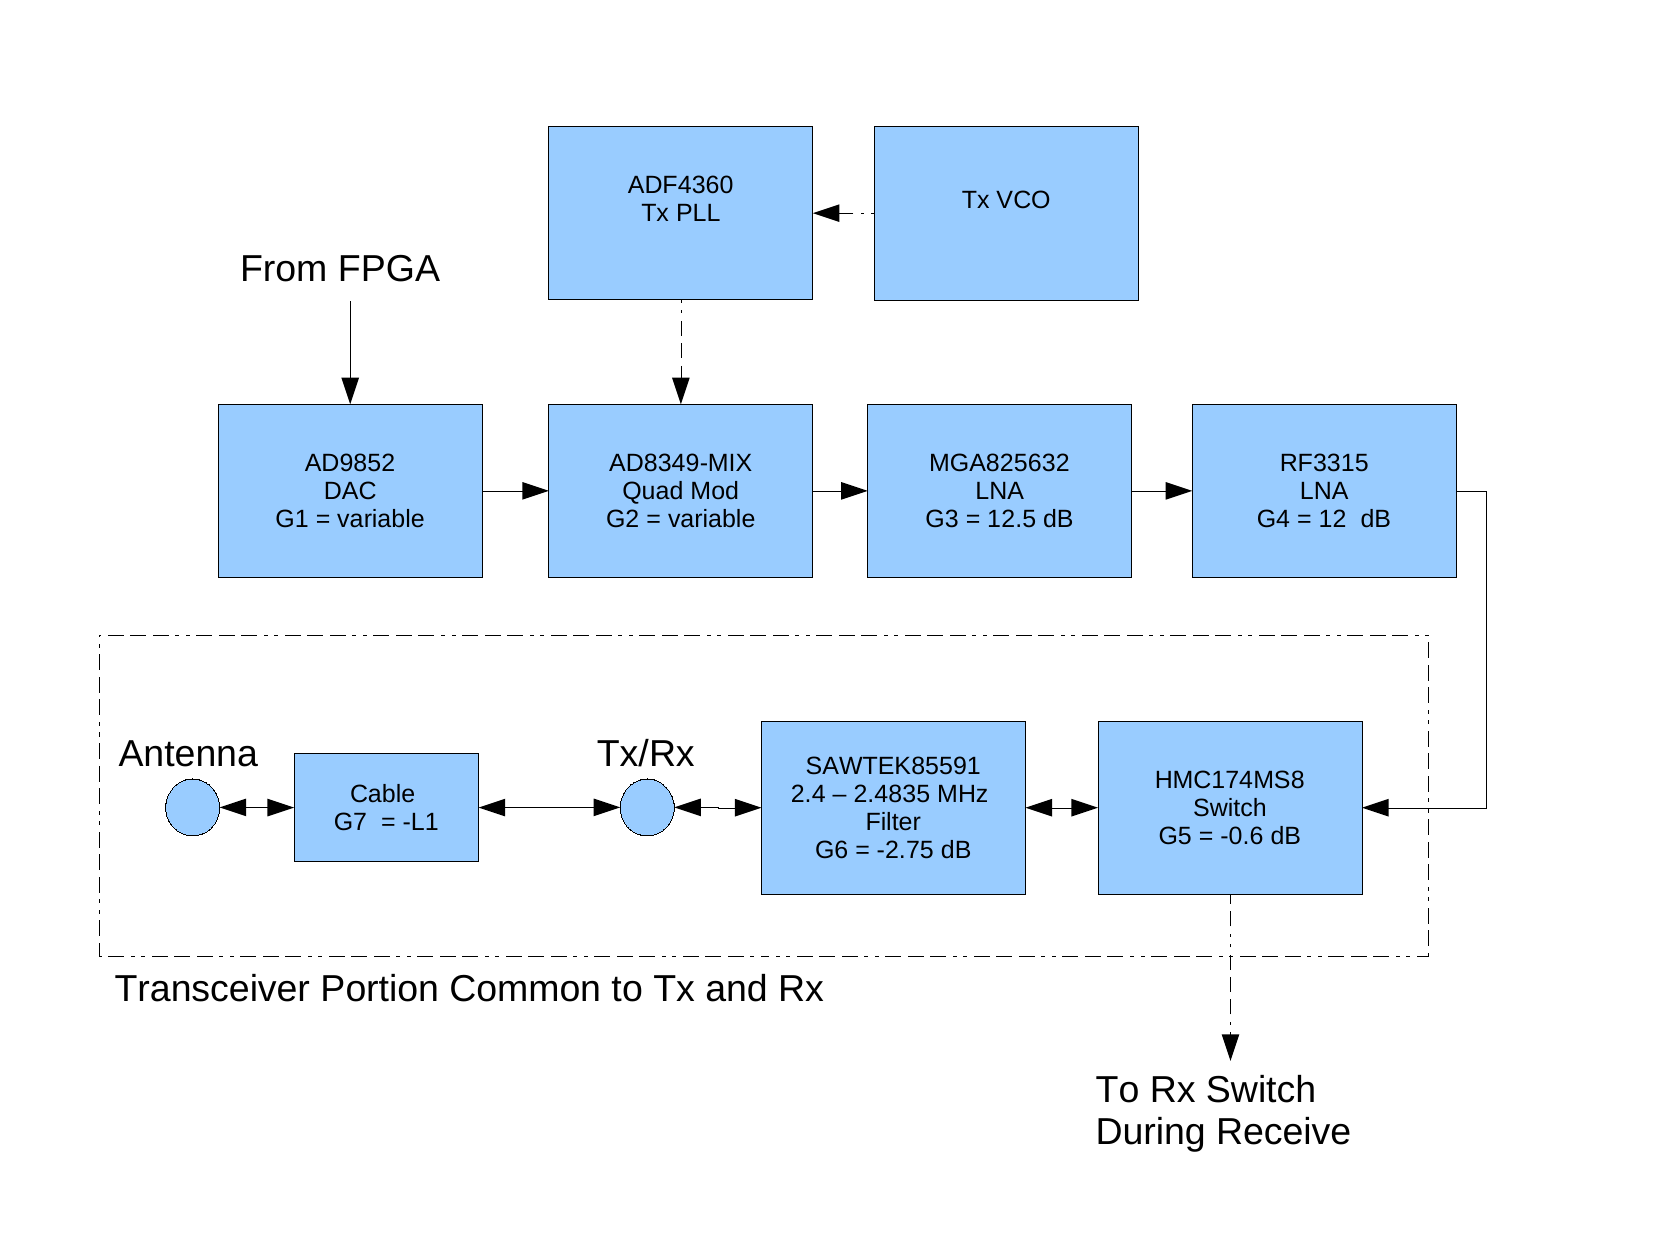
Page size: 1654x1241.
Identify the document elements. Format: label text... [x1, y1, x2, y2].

text_box [165, 787, 220, 836]
text_box To Rx Switch During Receive [1080, 1060, 1381, 1169]
text_box HMC174MS8 Switch G5 = -0.6 dB [1098, 721, 1363, 895]
text_box Tx/Rx [580, 725, 712, 787]
text_box Tx VCO [874, 126, 1139, 301]
text_box AD9852 DAC G1 = variable [218, 404, 483, 578]
text_box From FPGA [225, 239, 476, 302]
text_box [620, 787, 675, 836]
text_box Transceiver Portion Common to Tx and Rx [99, 960, 861, 1022]
text_box ADF4360 Tx PLL [548, 126, 813, 300]
text_box MGA825632 LNA G3 = 12.5 dB [867, 404, 1132, 578]
text_box RF3315 LNA G4 = 12 dB [1192, 404, 1457, 578]
text_box Antenna [96, 725, 281, 787]
text_box Cable G7 = -L1 [294, 753, 479, 862]
text_box AD8349-MIX Quad Mod G2 = variable [548, 404, 813, 578]
text_box SAWTEK85591 2.4 – 2.4835 MHz Filter G6 = -2.75 dB [761, 721, 1026, 895]
